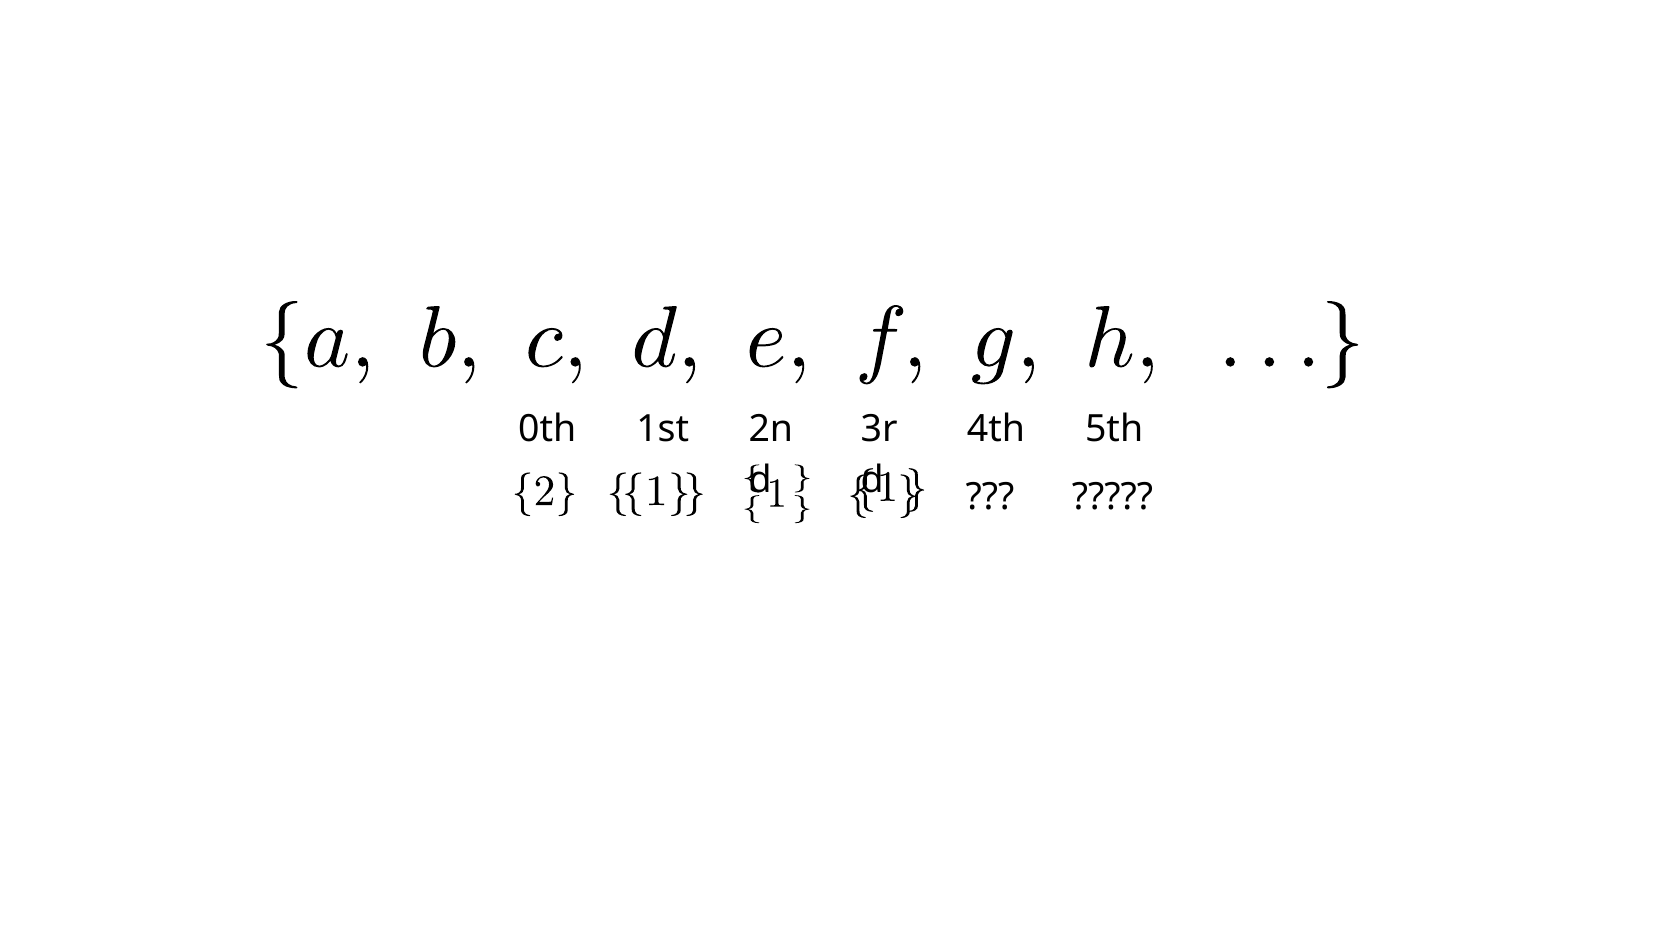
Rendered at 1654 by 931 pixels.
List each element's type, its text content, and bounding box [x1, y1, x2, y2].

text_box [794, 495, 810, 524]
text_box 4th [952, 393, 1041, 457]
text_box 2nd [733, 393, 823, 457]
text_box [850, 468, 925, 519]
text_box [264, 301, 1359, 389]
text_box ??? [950, 462, 1040, 526]
text_box [865, 474, 877, 490]
text_box [608, 472, 703, 517]
text_box 1st [621, 393, 711, 457]
text_box [794, 464, 810, 493]
text_box [744, 464, 760, 481]
text_box 3rd [845, 393, 935, 457]
text_box 0th [503, 393, 592, 457]
text_box [768, 478, 784, 507]
text_box [513, 472, 575, 517]
text_box ????? [1057, 462, 1205, 526]
text_box 5th [1070, 393, 1159, 457]
text_box [744, 495, 760, 524]
